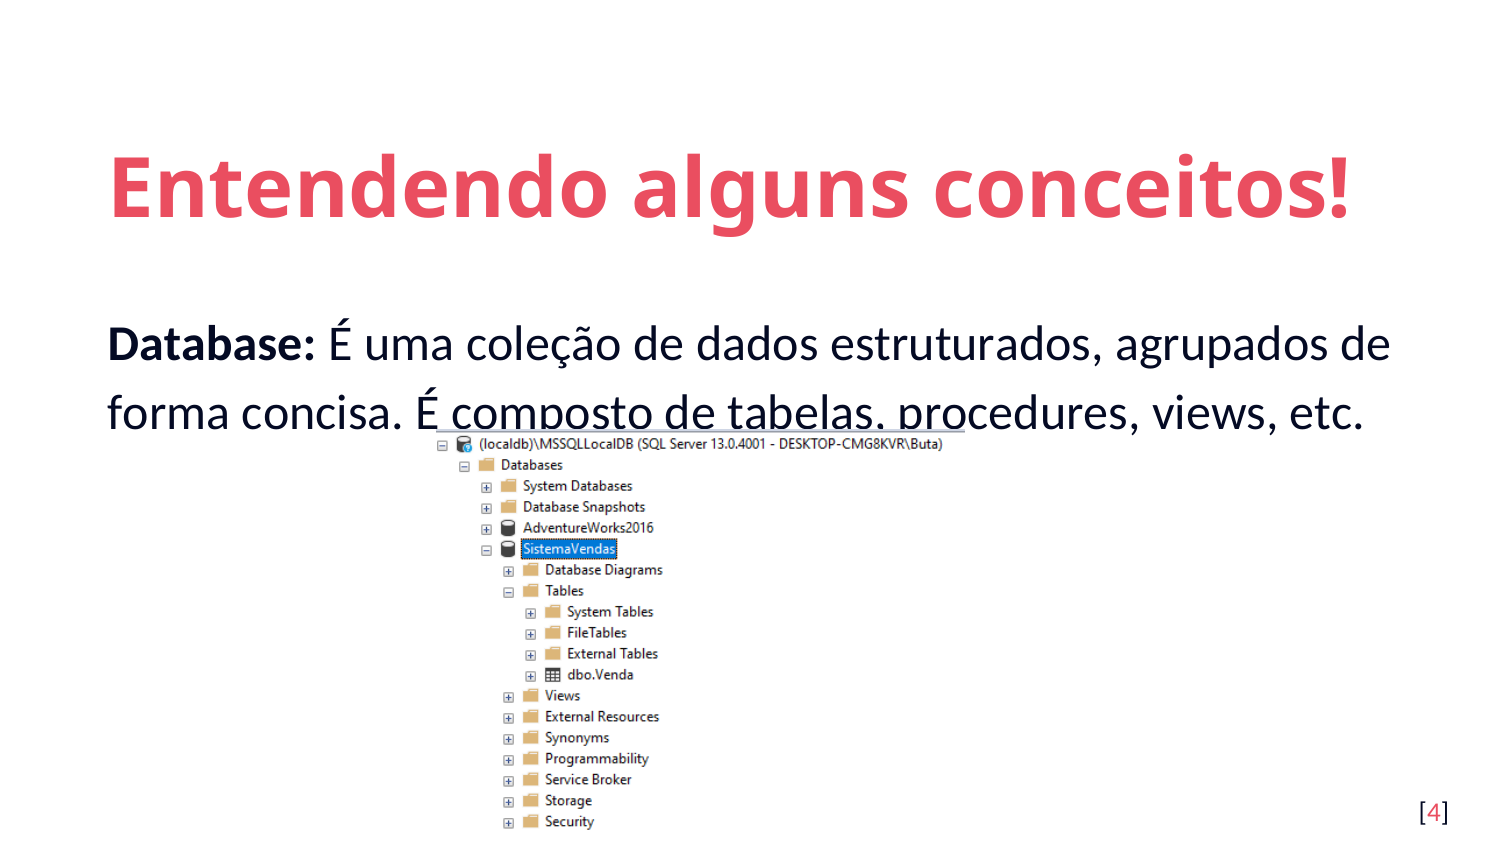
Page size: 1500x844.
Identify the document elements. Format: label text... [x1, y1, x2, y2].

picture [436, 429, 965, 831]
text_box Database: É uma coleção de dados estruturados, agrupados de forma concisa. É composto de tabelas, procedures, views, etc. [92, 286, 1408, 768]
slide_number [‹#›] [1403, 779, 1494, 844]
text_box Entendendo alguns conceitos! [92, 104, 1408, 243]
